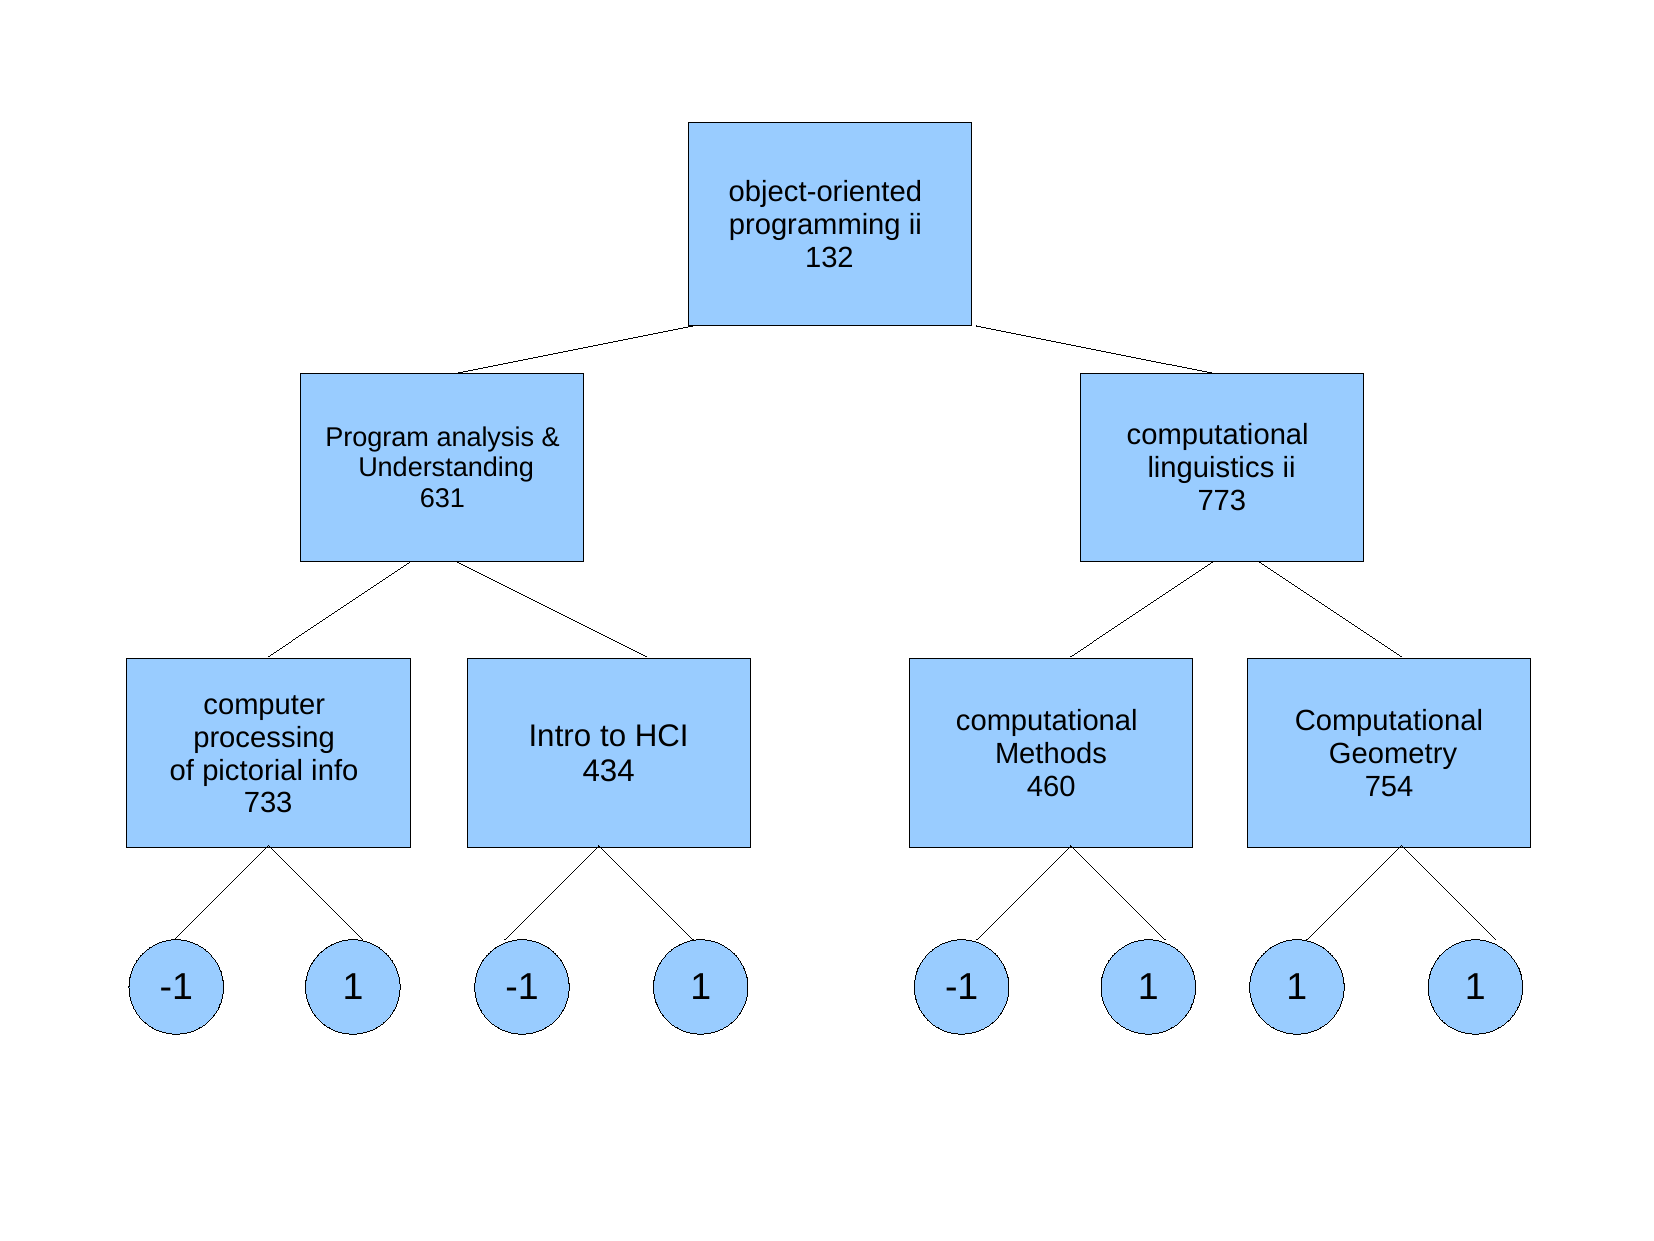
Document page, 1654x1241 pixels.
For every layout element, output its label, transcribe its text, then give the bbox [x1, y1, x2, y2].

text_box Program analysis & Understanding 631 [300, 373, 584, 562]
text_box 1 [1428, 939, 1523, 1035]
text_box Intro to HCI 434 [467, 658, 751, 848]
text_box -1 [128, 939, 224, 1035]
text_box 1 [1101, 939, 1196, 1035]
text_box computational Methods 460 [909, 658, 1193, 848]
text_box 1 [653, 939, 748, 1035]
text_box -1 [474, 939, 570, 1035]
text_box computational linguistics ii 773 [1080, 373, 1364, 562]
text_box object-oriented programming ii 132 [688, 122, 972, 326]
text_box -1 [914, 939, 1009, 1035]
text_box computer processing of pictorial info 733 [126, 658, 411, 848]
text_box 1 [305, 939, 401, 1035]
text_box Computational Geometry 754 [1247, 658, 1531, 848]
text_box 1 [1249, 939, 1345, 1035]
